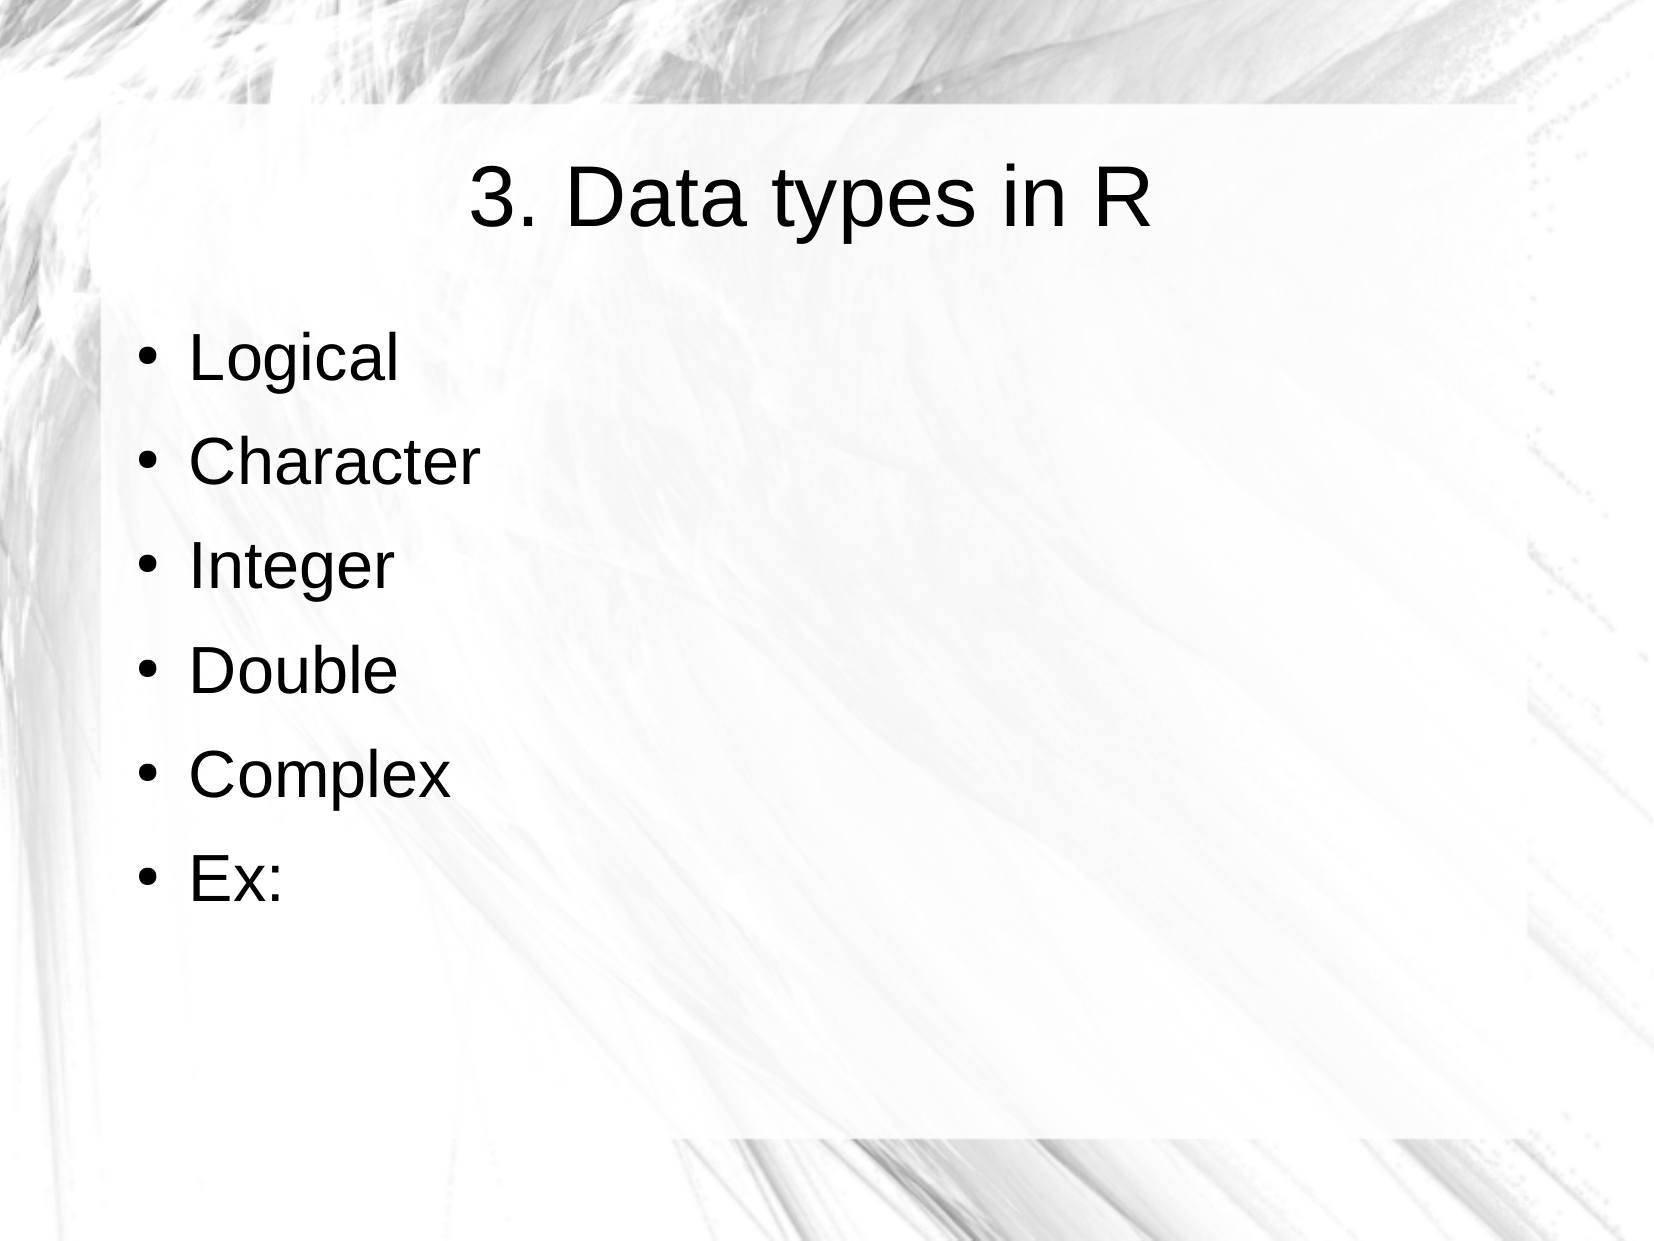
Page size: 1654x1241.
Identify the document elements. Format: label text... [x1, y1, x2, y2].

list Logical Character Integer Double Complex Ex: [118, 319, 1571, 945]
title 3. Data types in R [118, 112, 1506, 281]
picture [0, 0, 1654, 1241]
